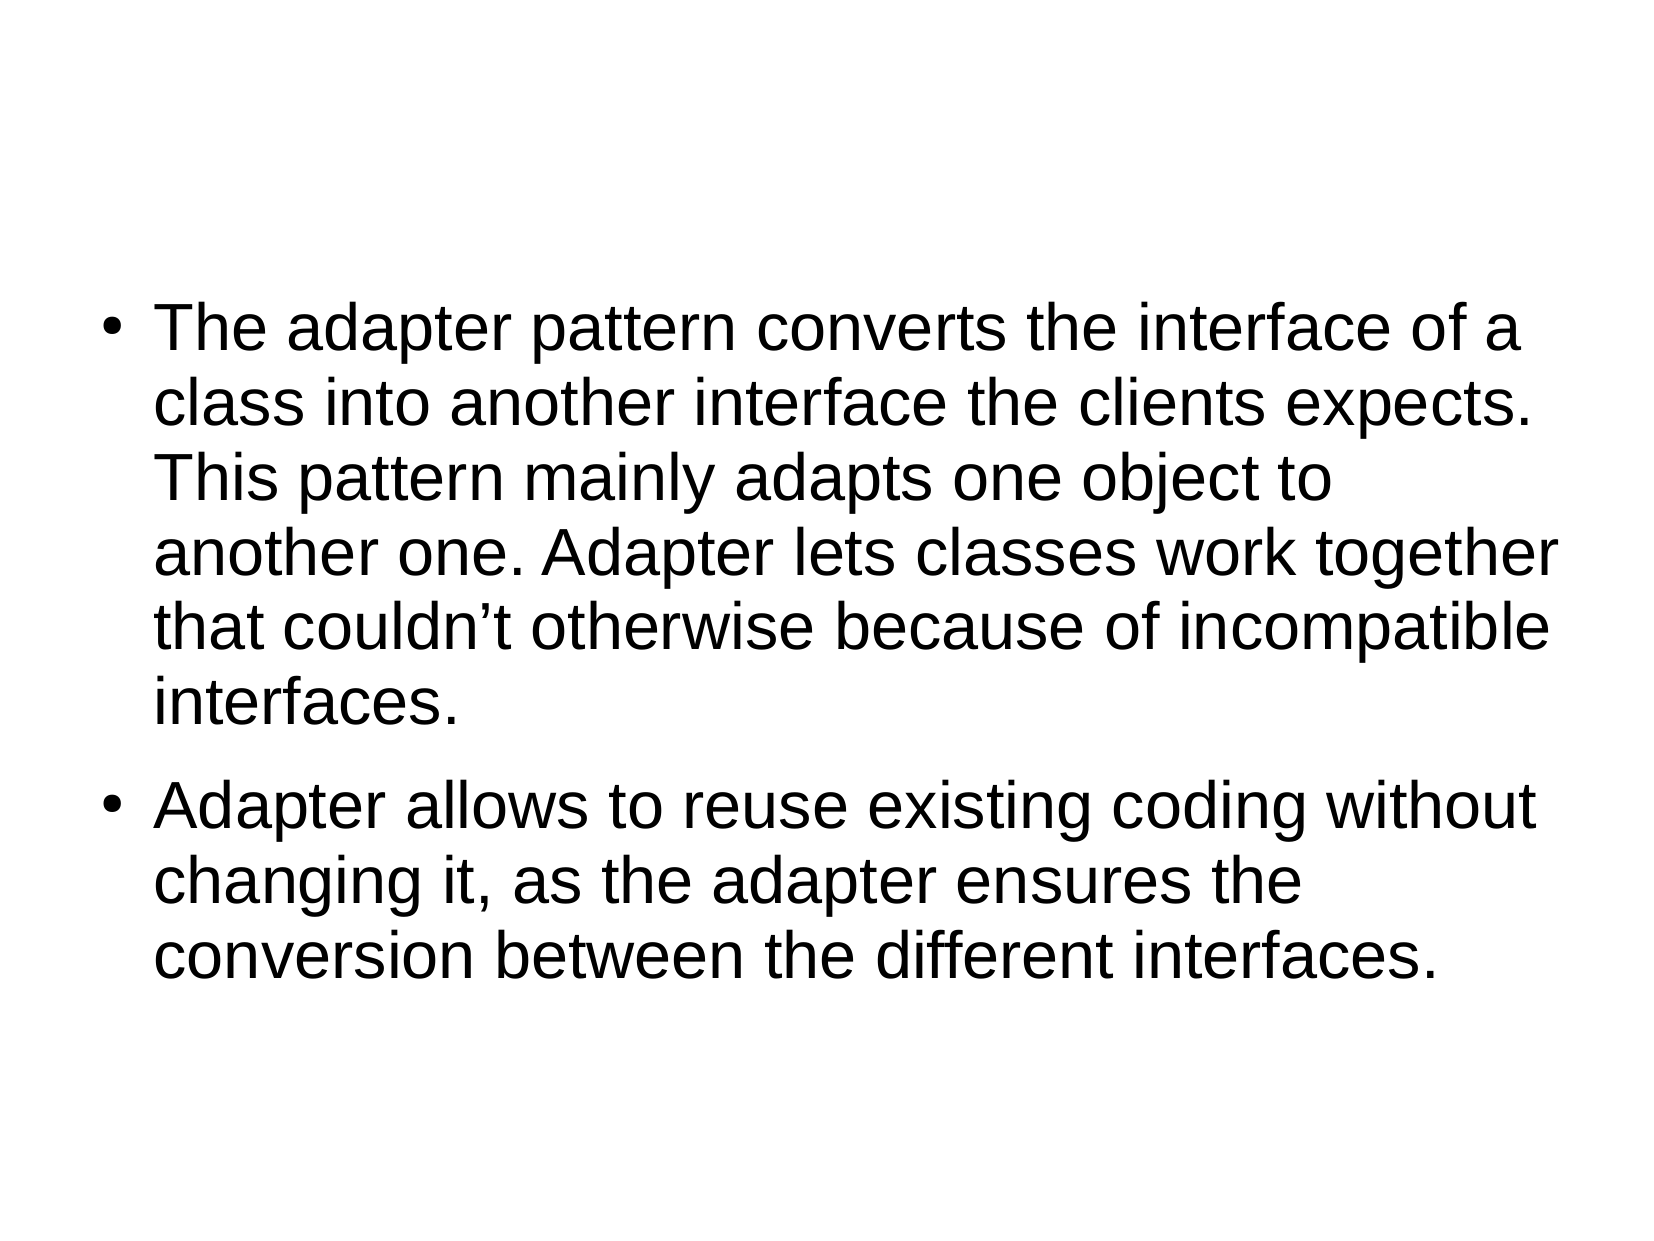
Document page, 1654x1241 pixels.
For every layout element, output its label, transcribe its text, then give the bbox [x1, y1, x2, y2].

list The adapter pattern converts the interface of a class into another interface the clients expects. This pattern mainly adapts one object to another one. Adapter lets classes work together that couldn’t otherwise because of incompatible interfaces. Adapter allows to reuse existing coding without changing it, as the adapter ensures the conversion between the different interfaces. [82, 290, 1571, 1010]
